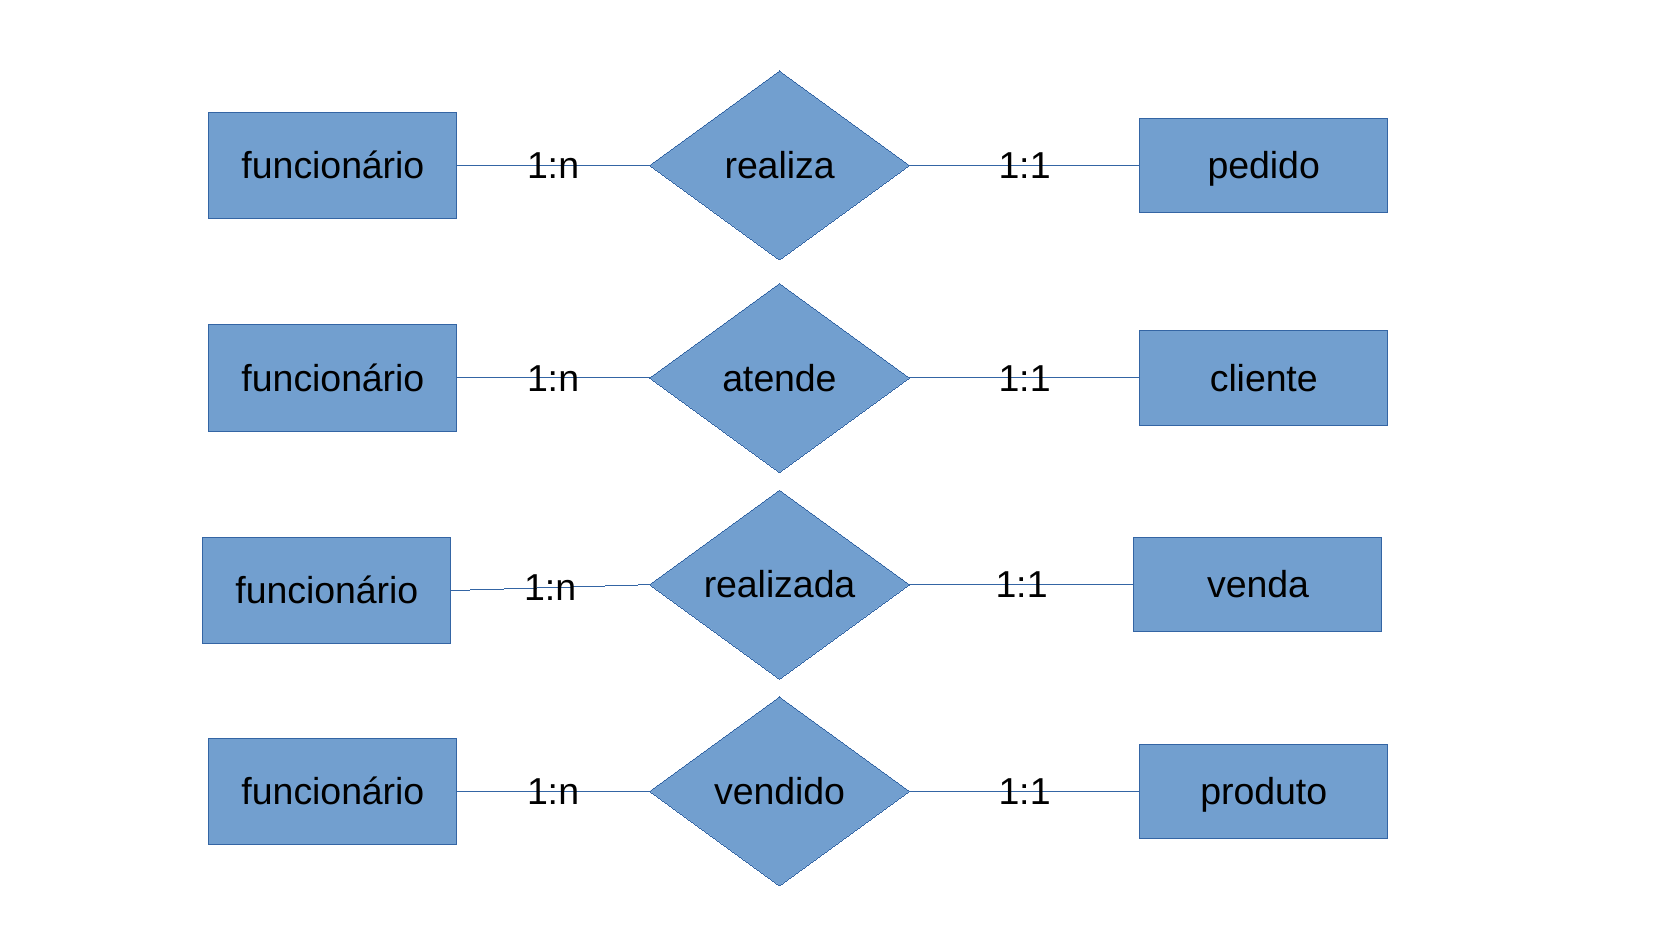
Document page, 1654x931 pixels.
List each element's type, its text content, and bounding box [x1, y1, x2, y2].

text_box funcionário [208, 738, 457, 845]
text_box venda [1133, 537, 1382, 632]
text_box vendido [649, 696, 910, 886]
text_box pedido [1139, 118, 1388, 213]
text_box realiza [649, 70, 910, 260]
text_box atende [649, 283, 910, 473]
text_box funcionário [208, 112, 457, 219]
text_box produto [1139, 744, 1388, 839]
text_box funcionário [208, 324, 457, 432]
text_box funcionário [202, 537, 451, 644]
text_box cliente [1139, 330, 1388, 426]
text_box realizada [649, 490, 910, 680]
